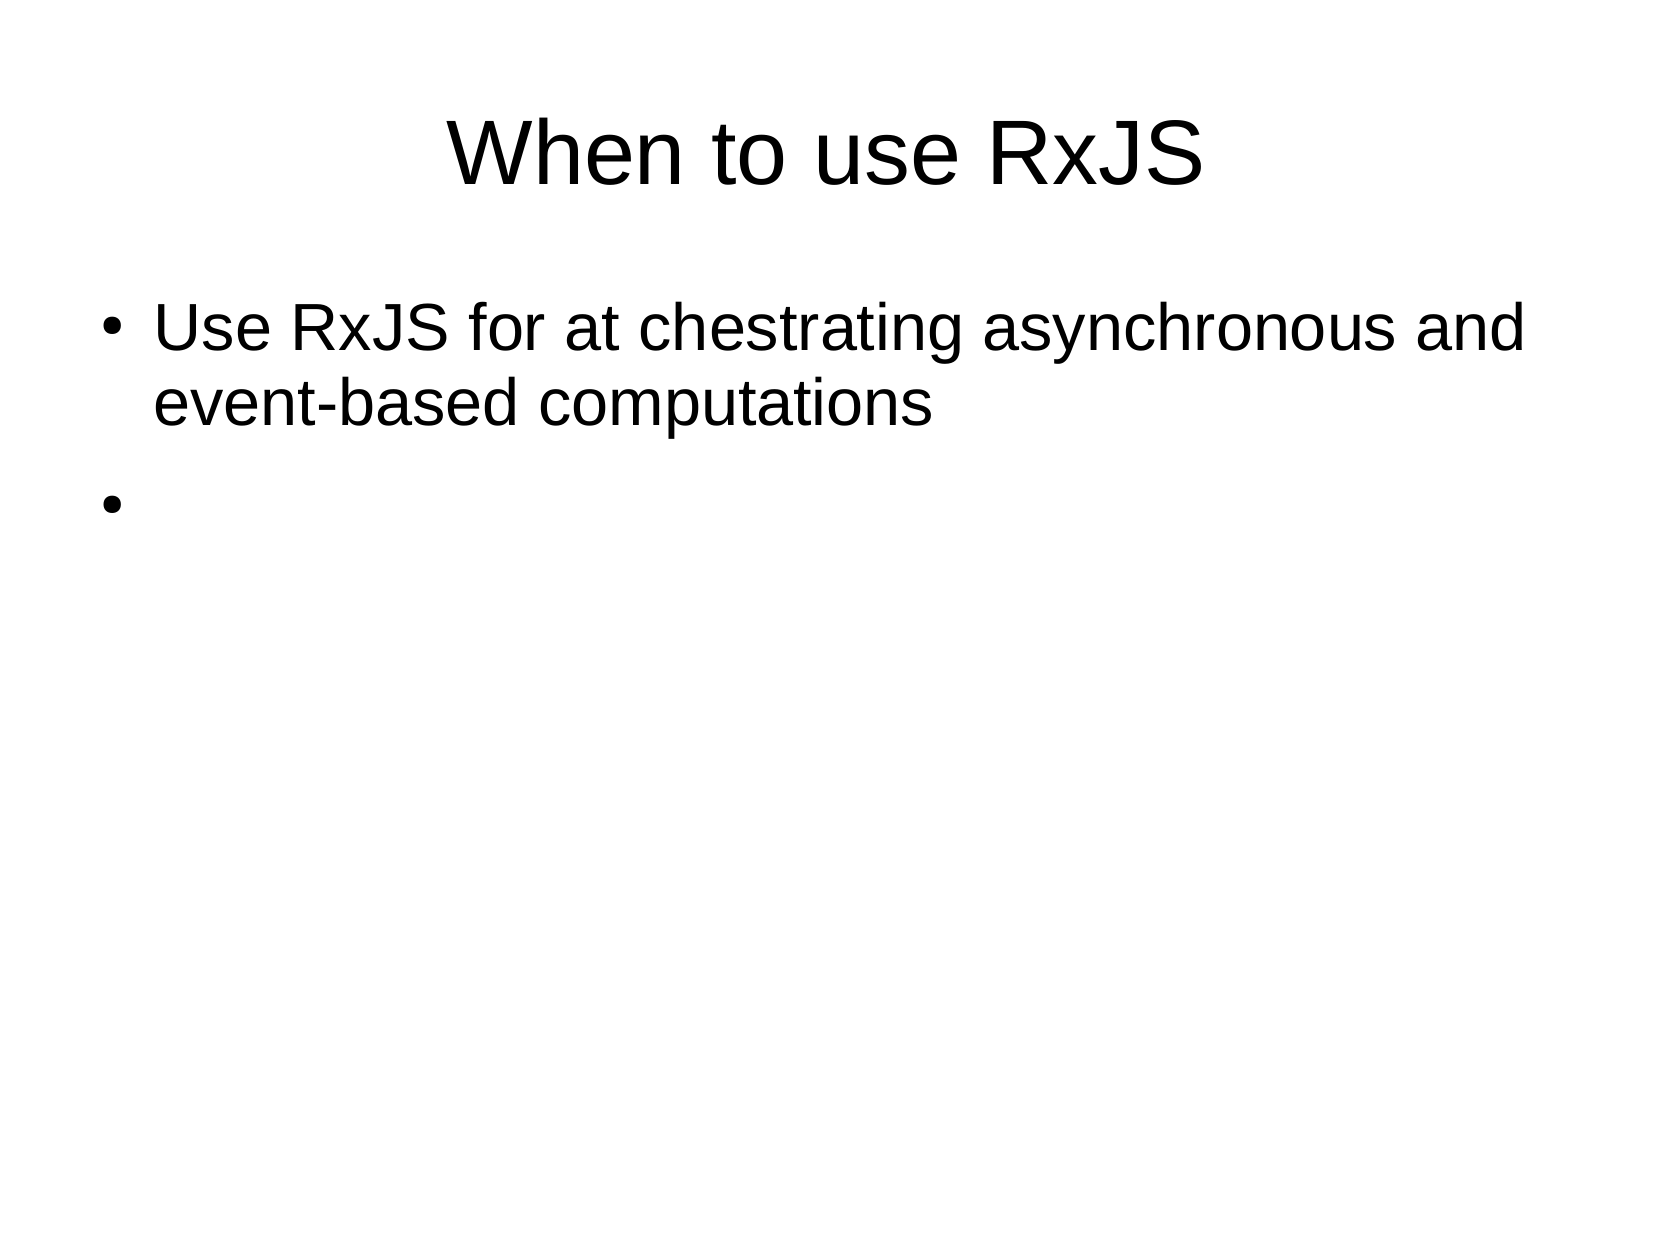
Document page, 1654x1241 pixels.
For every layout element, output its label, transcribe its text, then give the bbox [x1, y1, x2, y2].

title When to use RxJS [82, 49, 1571, 257]
list Use RxJS for at chestrating asynchronous and event-based computations [82, 290, 1571, 1010]
